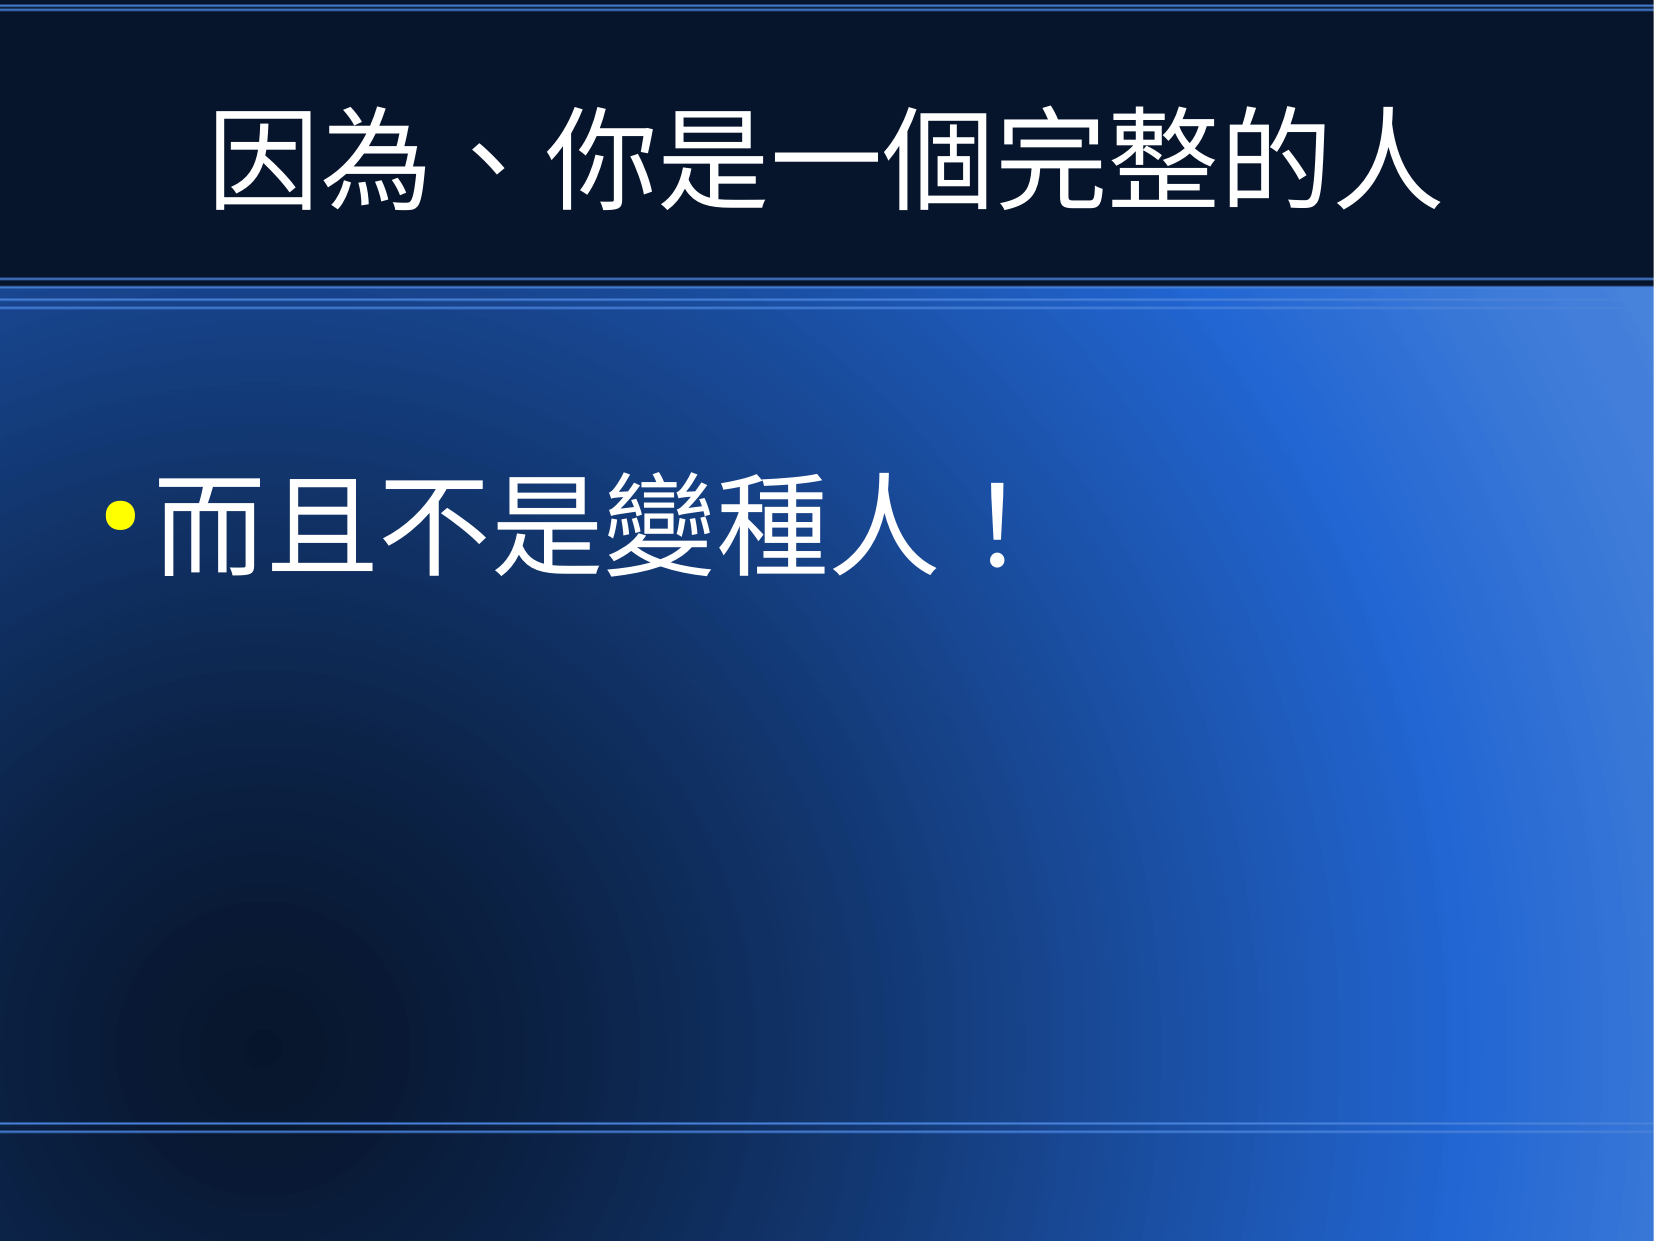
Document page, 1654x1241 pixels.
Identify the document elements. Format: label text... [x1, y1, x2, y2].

title 因為、你是一個完整的人 [82, 49, 1571, 257]
picture [0, 0, 1654, 1241]
list 而且不是變種人！ [82, 355, 1571, 1241]
